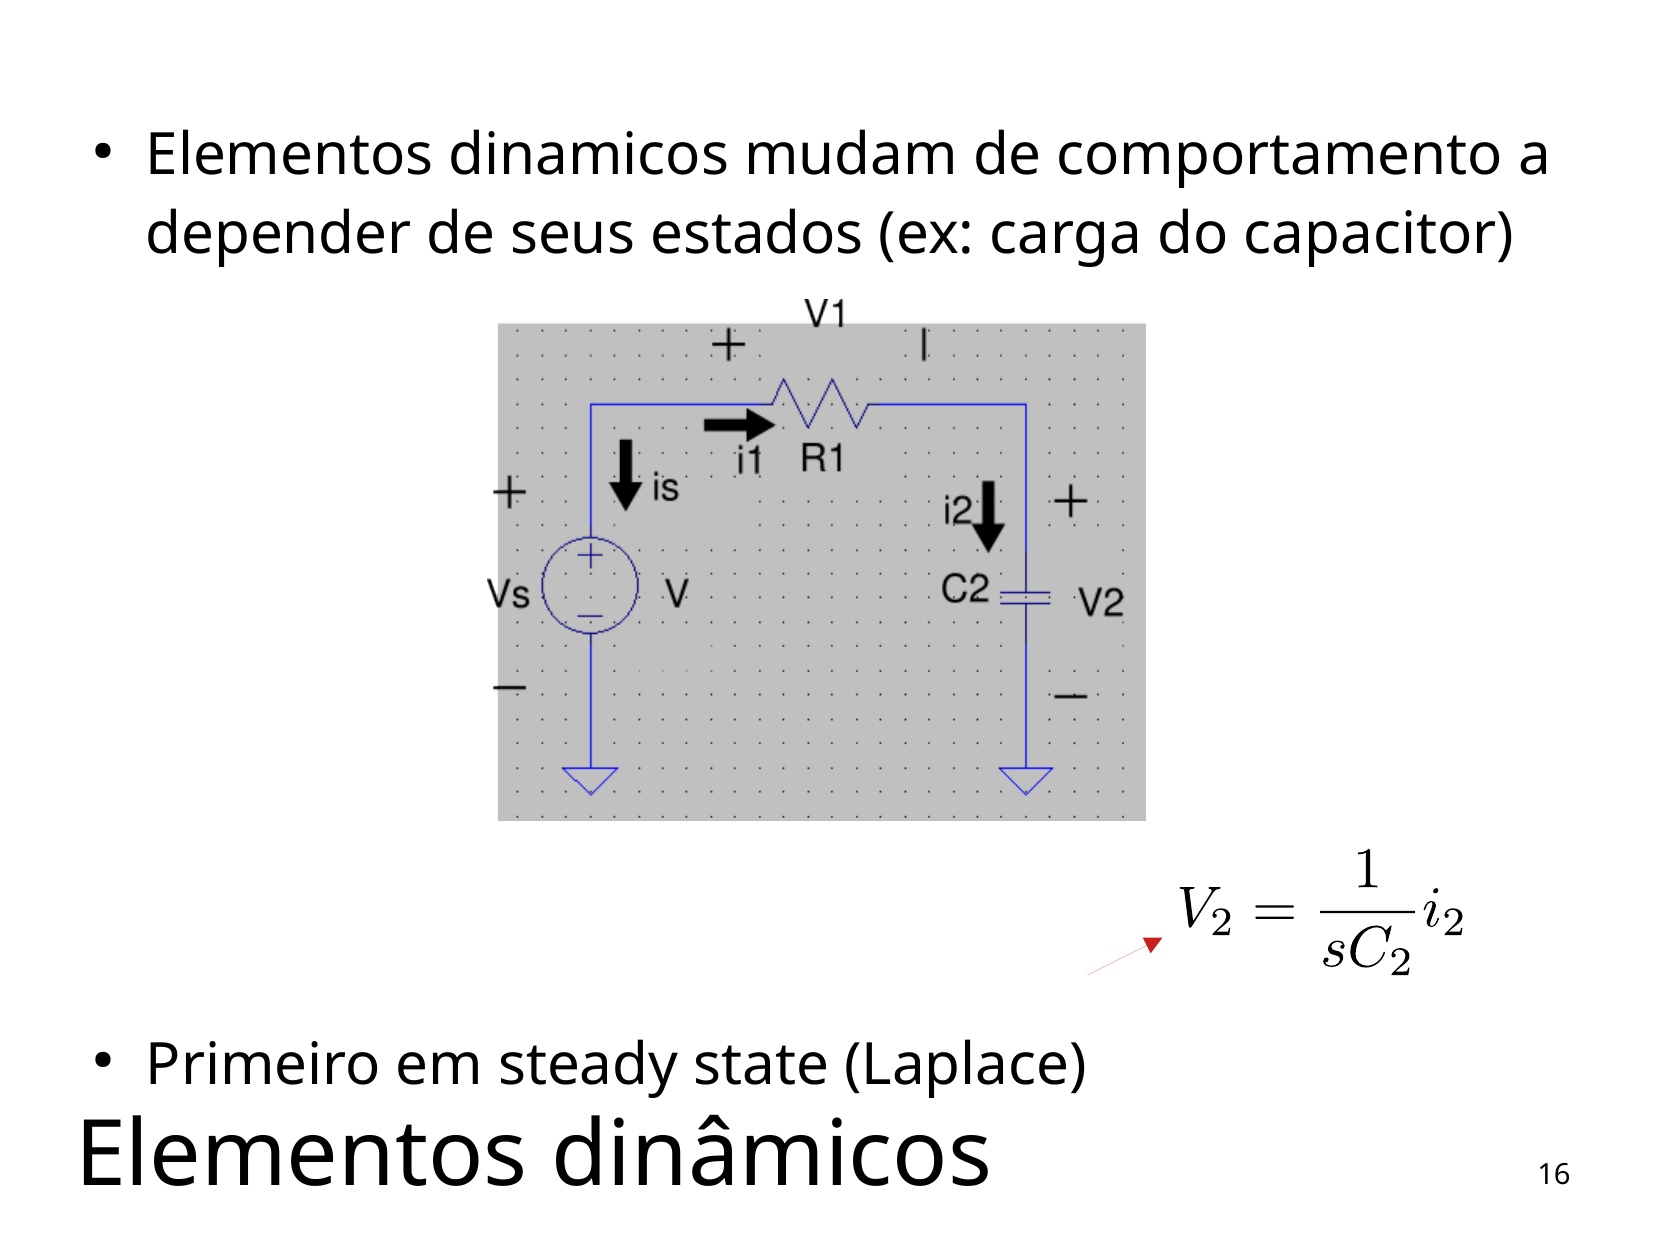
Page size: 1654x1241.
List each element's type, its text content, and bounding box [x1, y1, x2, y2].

picture [487, 299, 1146, 821]
list Elementos dinamicos mudam de comportamento a depender de seus estados (ex: carga do capacitor) Primeiro em steady state (Laplace) [75, 112, 1576, 1051]
text_box [1178, 848, 1463, 976]
list Elementos dinâmicos [4, 1087, 1088, 1241]
